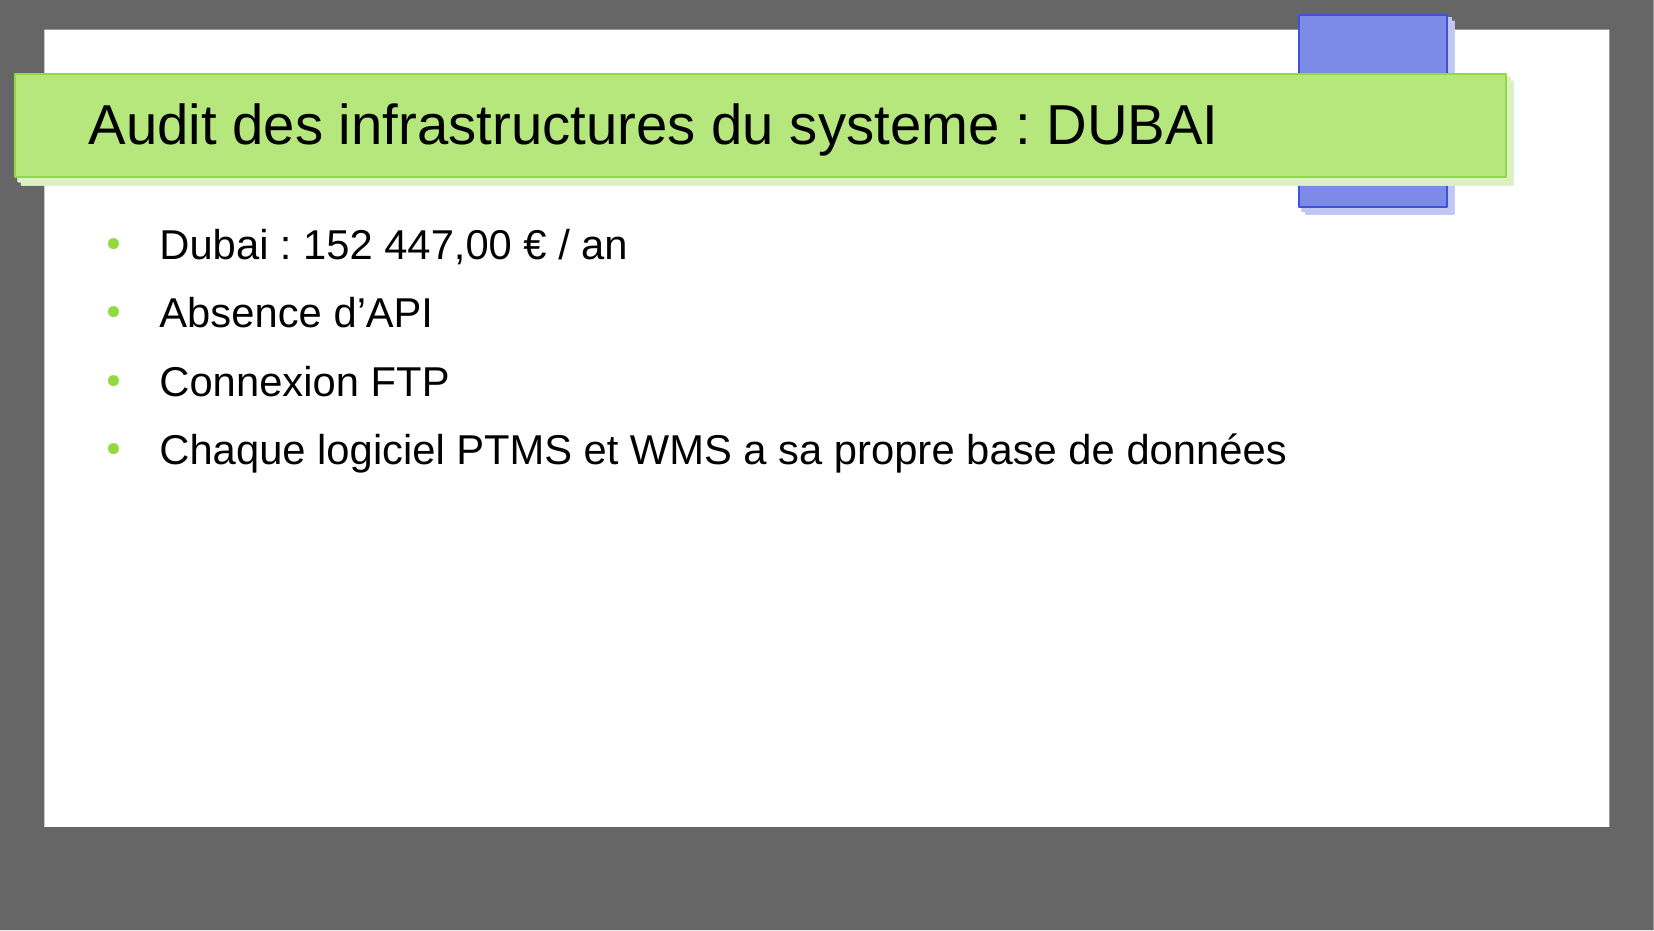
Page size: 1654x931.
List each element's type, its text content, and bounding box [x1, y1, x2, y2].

title Audit des infrastructures du systeme : DUBAI [88, 73, 1506, 178]
list Dubai : 152 447,00 € / an Absence d’API Connexion FTP Chaque logiciel PTMS et WMS a sa propre base de données [88, 221, 1565, 813]
